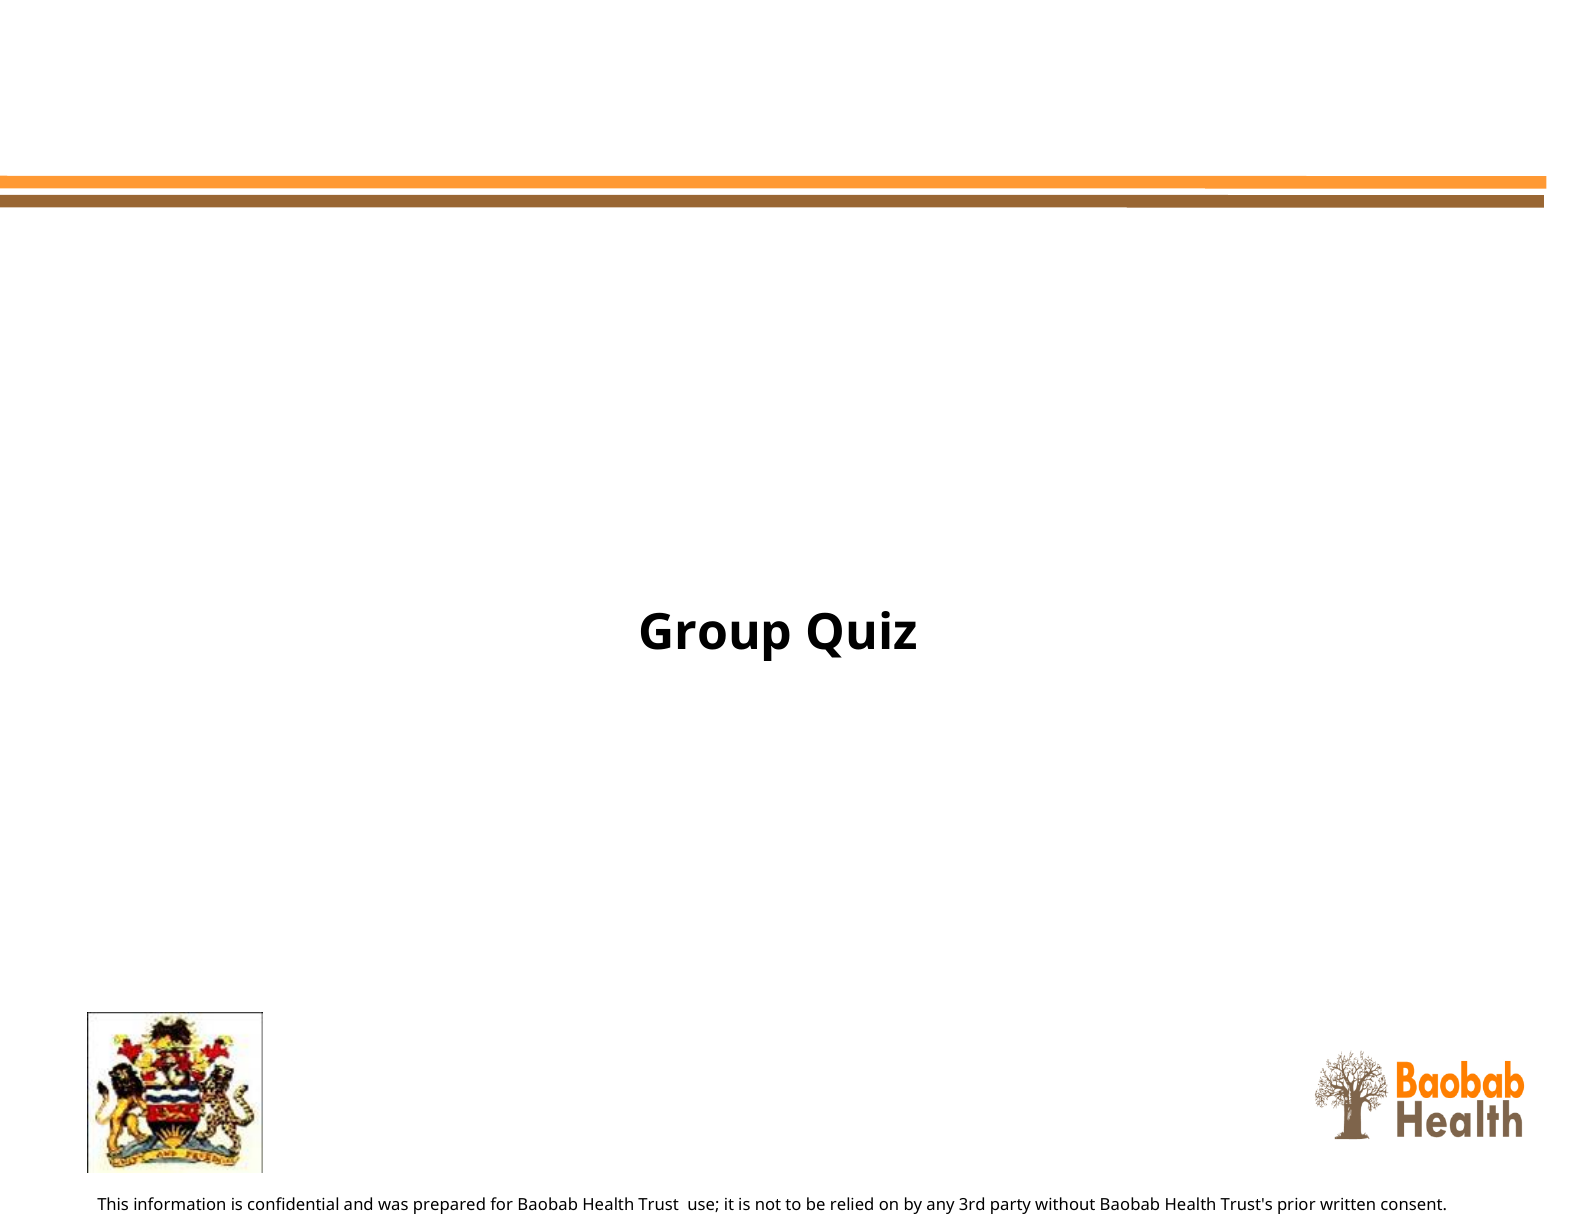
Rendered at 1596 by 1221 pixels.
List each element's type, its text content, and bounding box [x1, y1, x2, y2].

text_box Group Quiz [45, 252, 1509, 1051]
picture [1312, 1050, 1525, 1150]
picture [87, 1051, 263, 1173]
